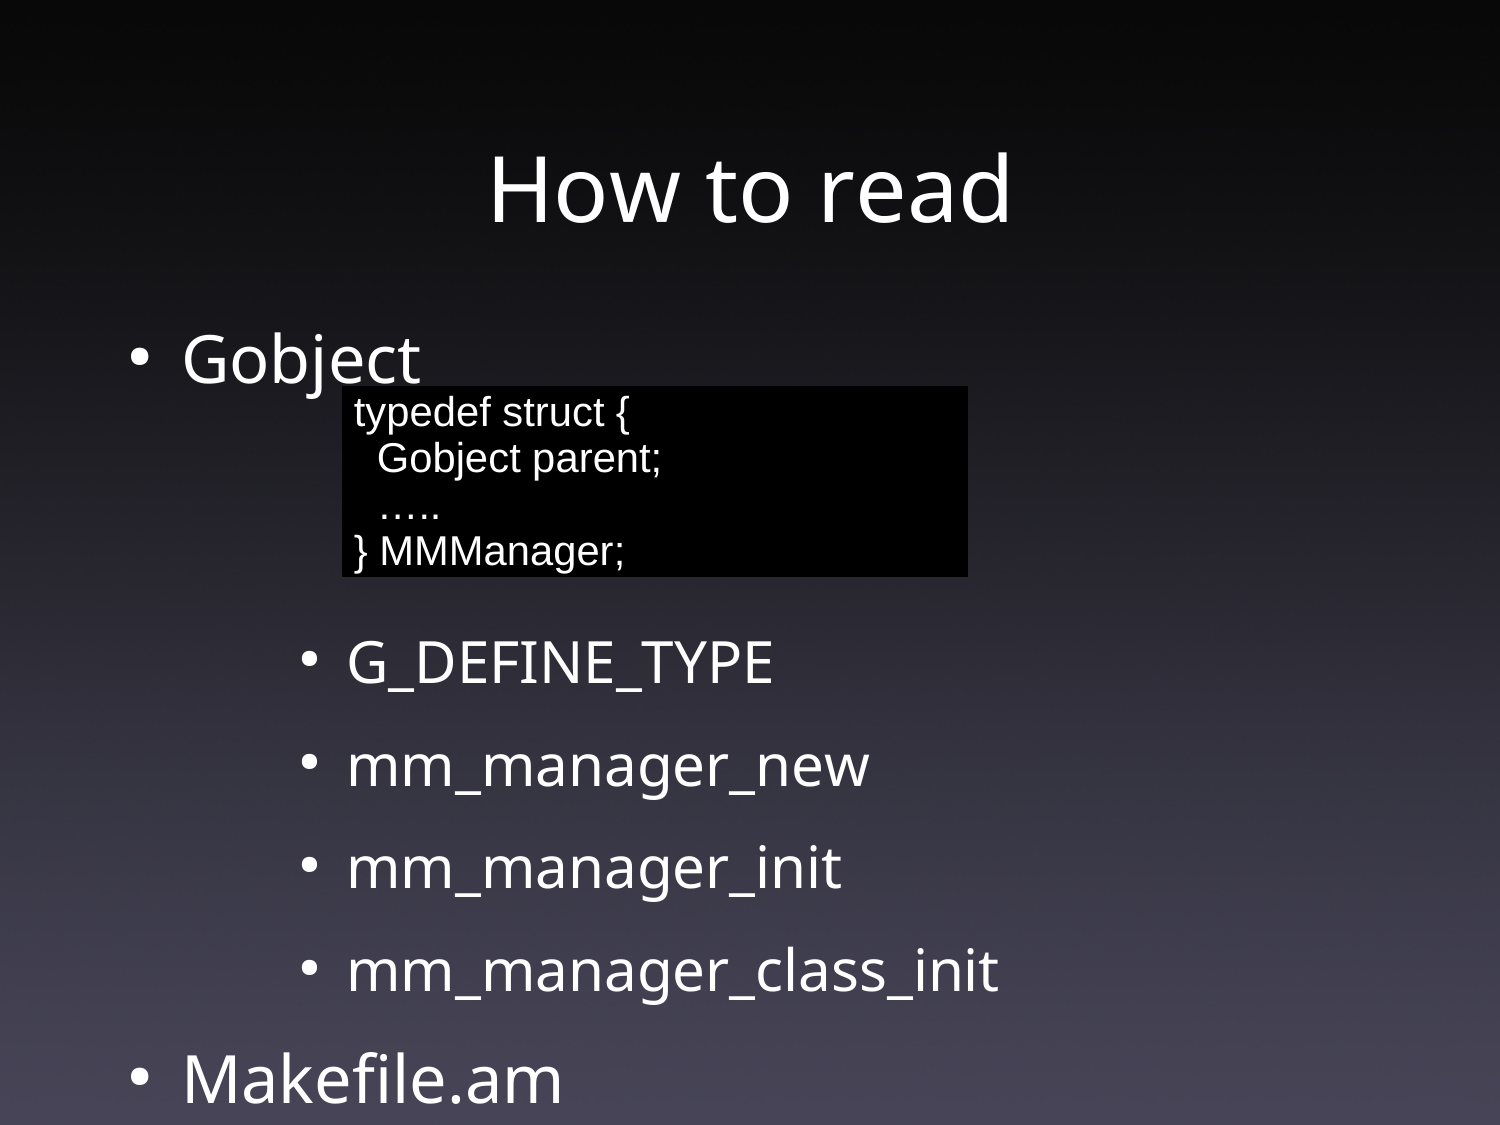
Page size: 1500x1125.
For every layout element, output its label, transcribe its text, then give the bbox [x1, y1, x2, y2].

title How to read [110, 93, 1392, 282]
picture [0, 0, 1500, 1125]
list Gobject G_DEFINE_TYPE mm_manager_new mm_manager_init mm_manager_class_init Makefile.am [110, 312, 1392, 1056]
text_box typedef struct { Gobject parent; ….. } MMManager; [342, 386, 968, 577]
